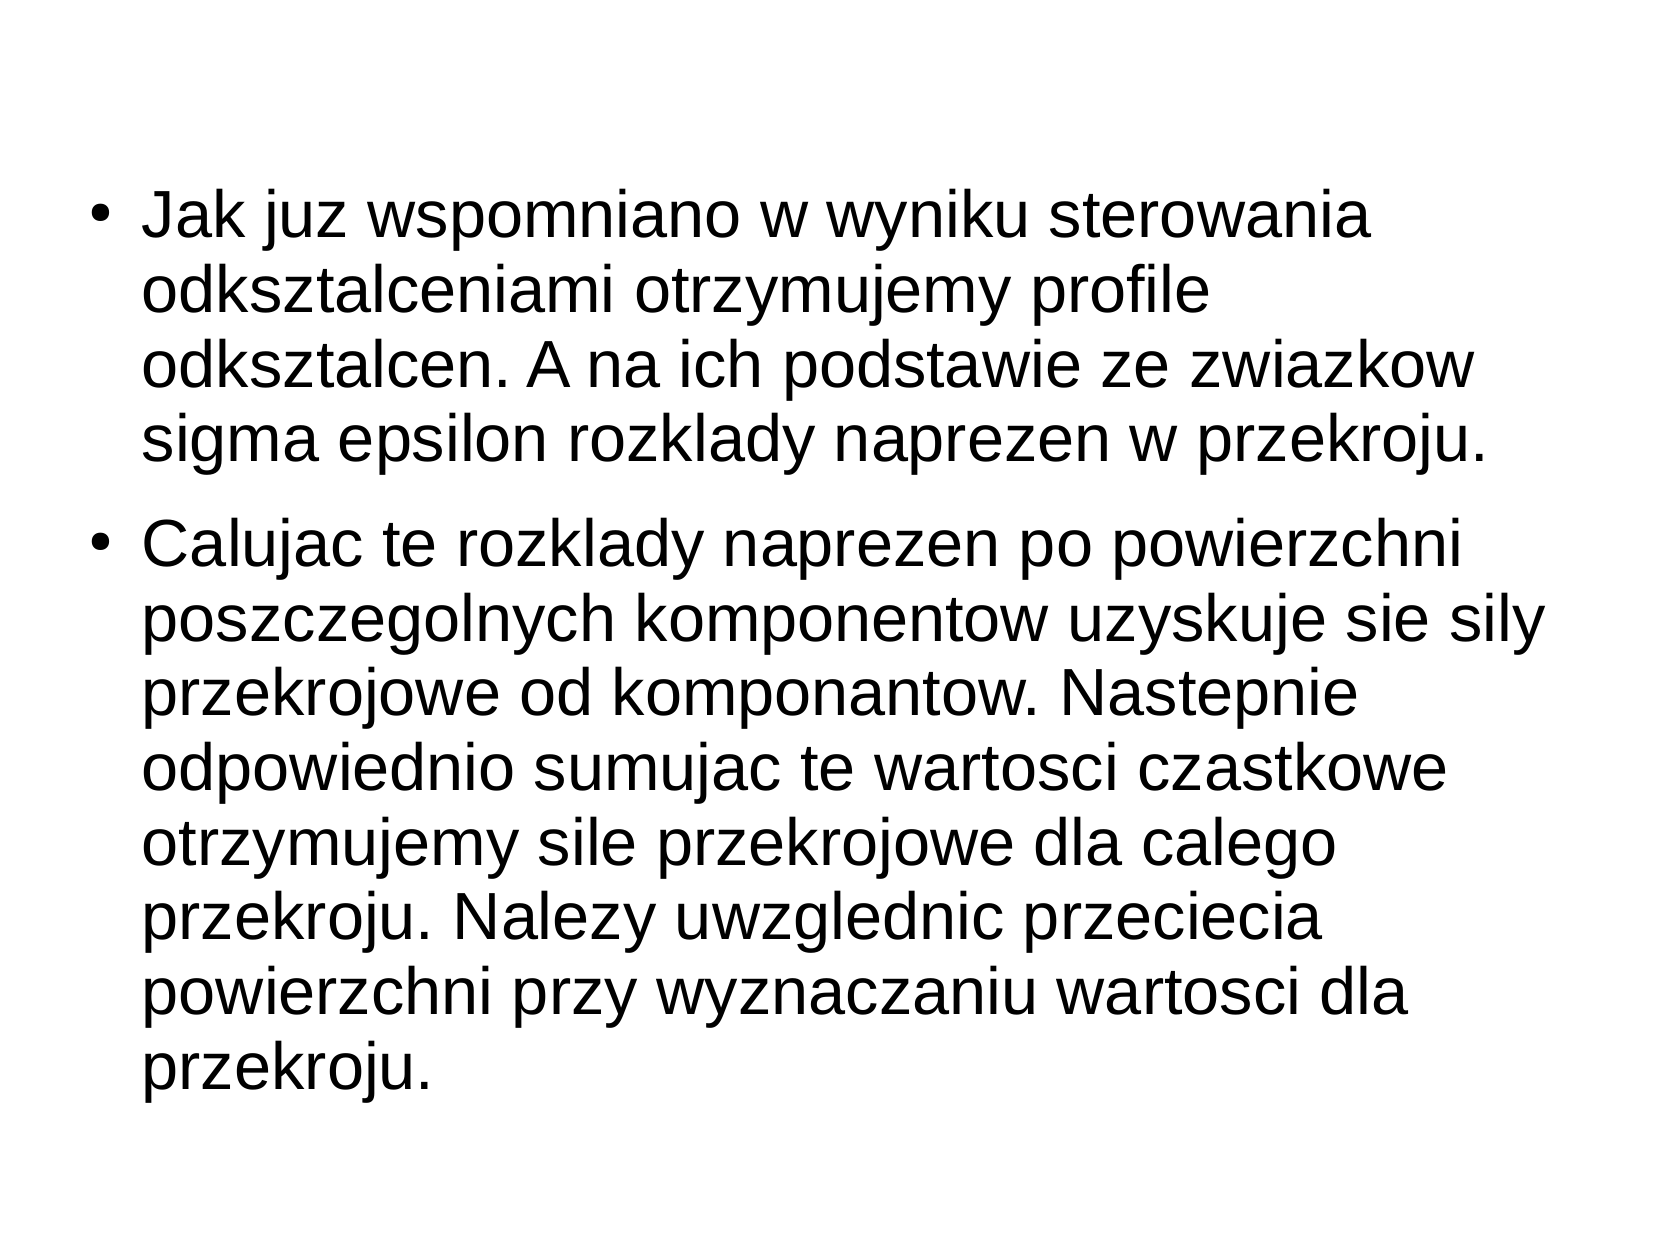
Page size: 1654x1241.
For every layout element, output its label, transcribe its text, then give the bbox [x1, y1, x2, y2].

list Jak juz wspomniano w wyniku sterowania odksztalceniami otrzymujemy profile odksztalcen. A na ich podstawie ze zwiazkow sigma epsilon rozklady naprezen w przekroju. Calujac te rozklady naprezen po powierzchni poszczegolnych komponentow uzyskuje sie sily przekrojowe od komponantow. Nastepnie odpowiednio sumujac te wartosci czastkowe otrzymujemy sile przekrojowe dla calego przekroju. Nalezy uwzglednic przeciecia powierzchni przy wyznaczaniu wartosci dla przekroju. [70, 177, 1560, 1098]
